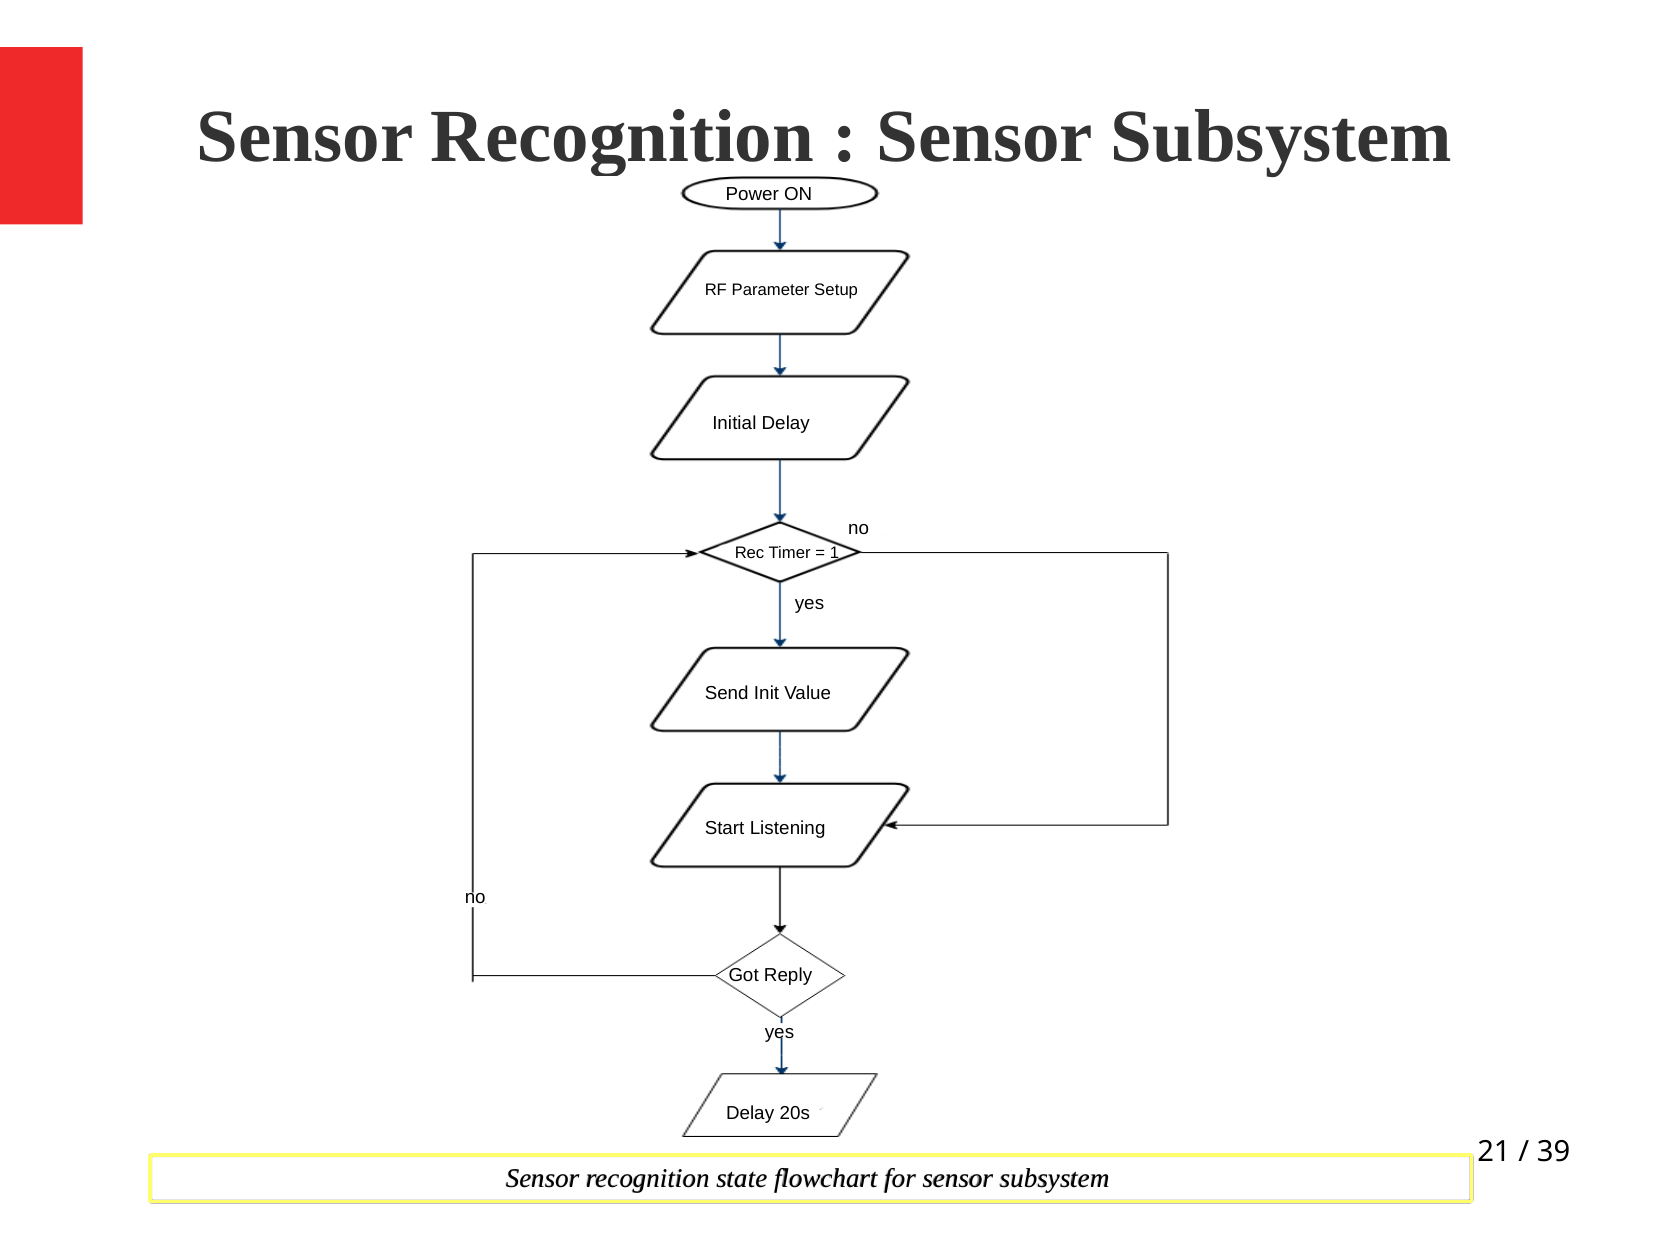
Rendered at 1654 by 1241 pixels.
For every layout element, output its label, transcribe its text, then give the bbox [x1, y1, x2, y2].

picture [461, 176, 1182, 1137]
list Sensor recognition state flowchart for sensor subsystem [150, 1155, 1472, 1202]
text_box Initial Delay [697, 405, 826, 441]
text_box yes [750, 1014, 810, 1051]
text_box Delay 20s [711, 1095, 826, 1131]
title Sensor Recognition : Sensor Subsystem [150, 46, 1501, 226]
text_box RF Parameter Setup [690, 273, 886, 331]
text_box no [450, 879, 571, 991]
text_box Rec Timer = 1 [720, 536, 855, 571]
text_box Send Init Value [690, 675, 847, 711]
text_box Power ON [710, 176, 827, 212]
text_box Start Listening [690, 810, 841, 846]
text_box no [833, 510, 900, 561]
text_box Got Reply [713, 956, 828, 993]
text_box yes [780, 585, 887, 670]
